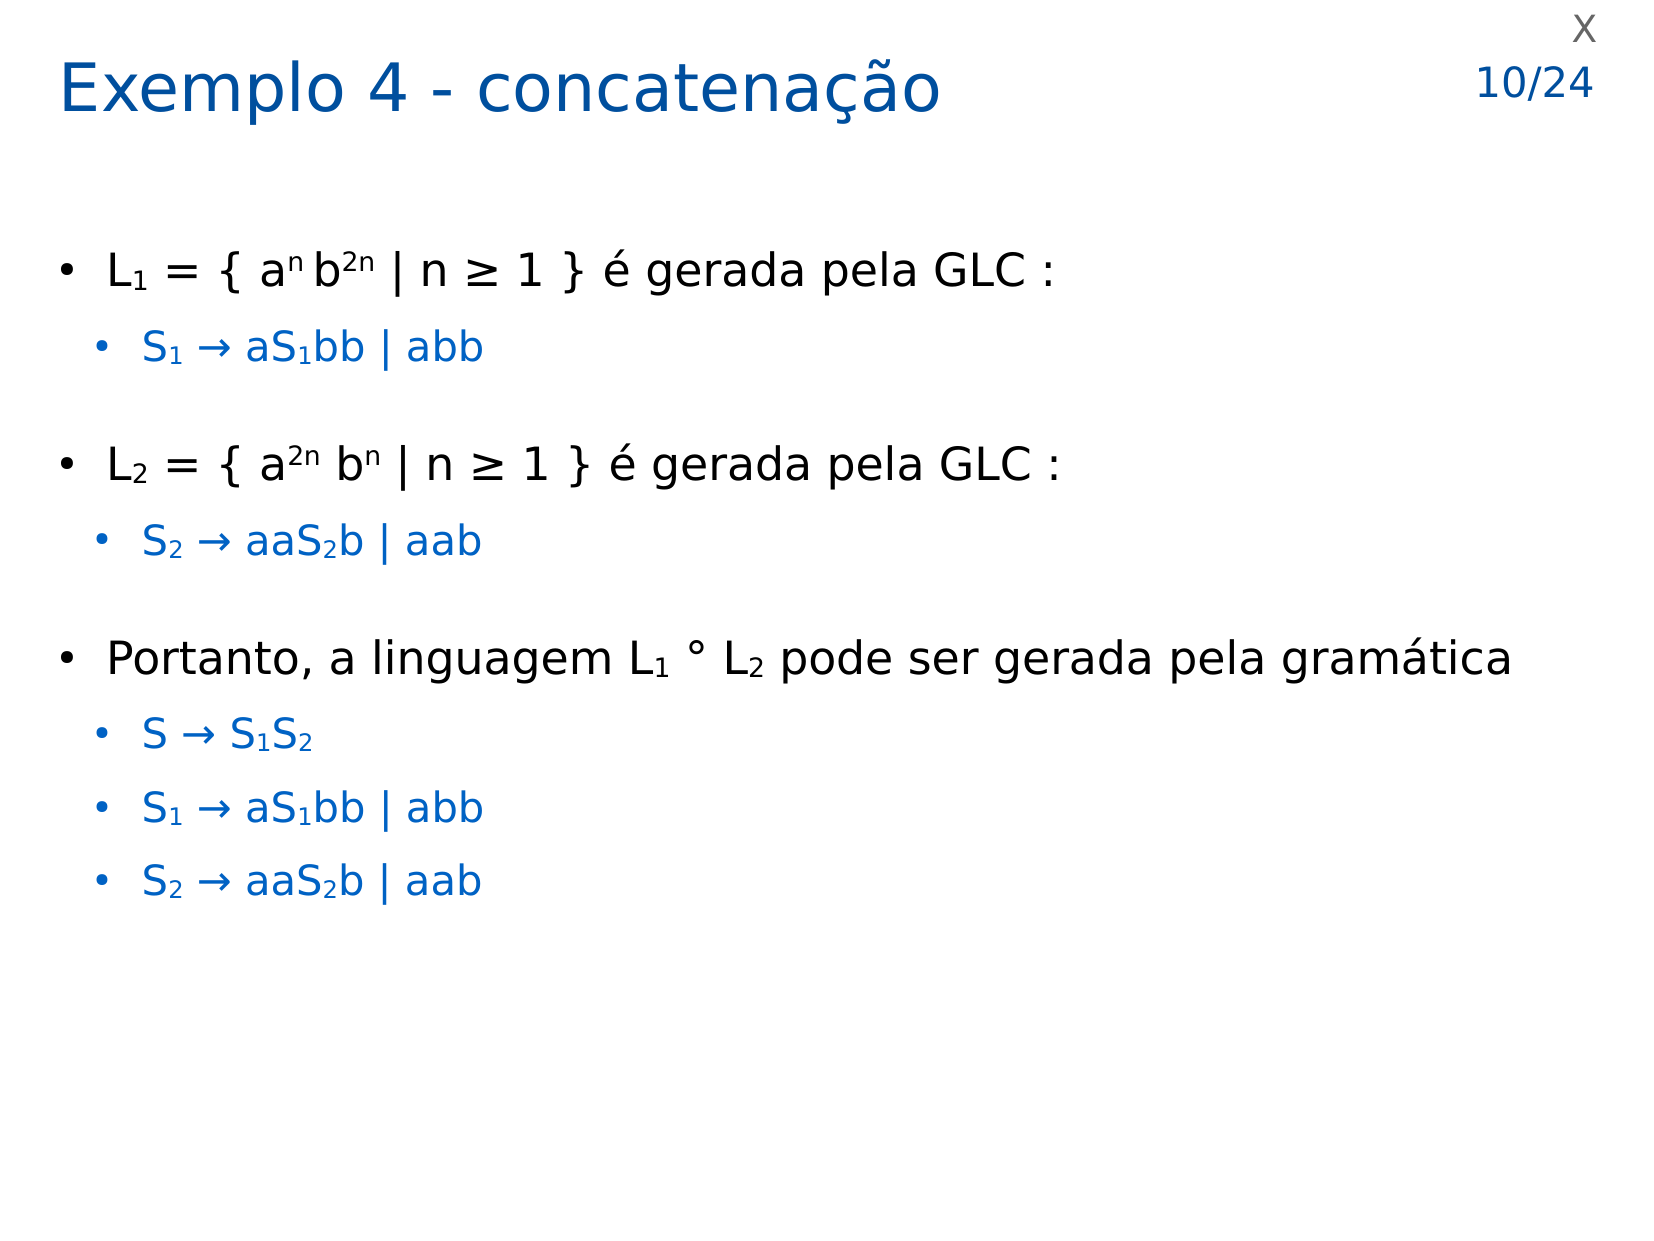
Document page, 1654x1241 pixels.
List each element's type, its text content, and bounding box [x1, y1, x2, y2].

text_box X [1375, 0, 1613, 64]
list L1 = { an b2n | n ≥ 1 } é gerada pela GLC : S1 → aS1bb | abb L2 = { a2n bn | n ≥ 1 } é gerada pela GLC : S2 → aaS2b | aab Portanto, a linguagem L1 ° L2 pode ser gerada pela gramática S → S1S2 S1 → aS1bb | abb S2 → aaS2b | aab [59, 236, 1595, 1211]
title Exemplo 4 - concatenação [59, 29, 1625, 148]
